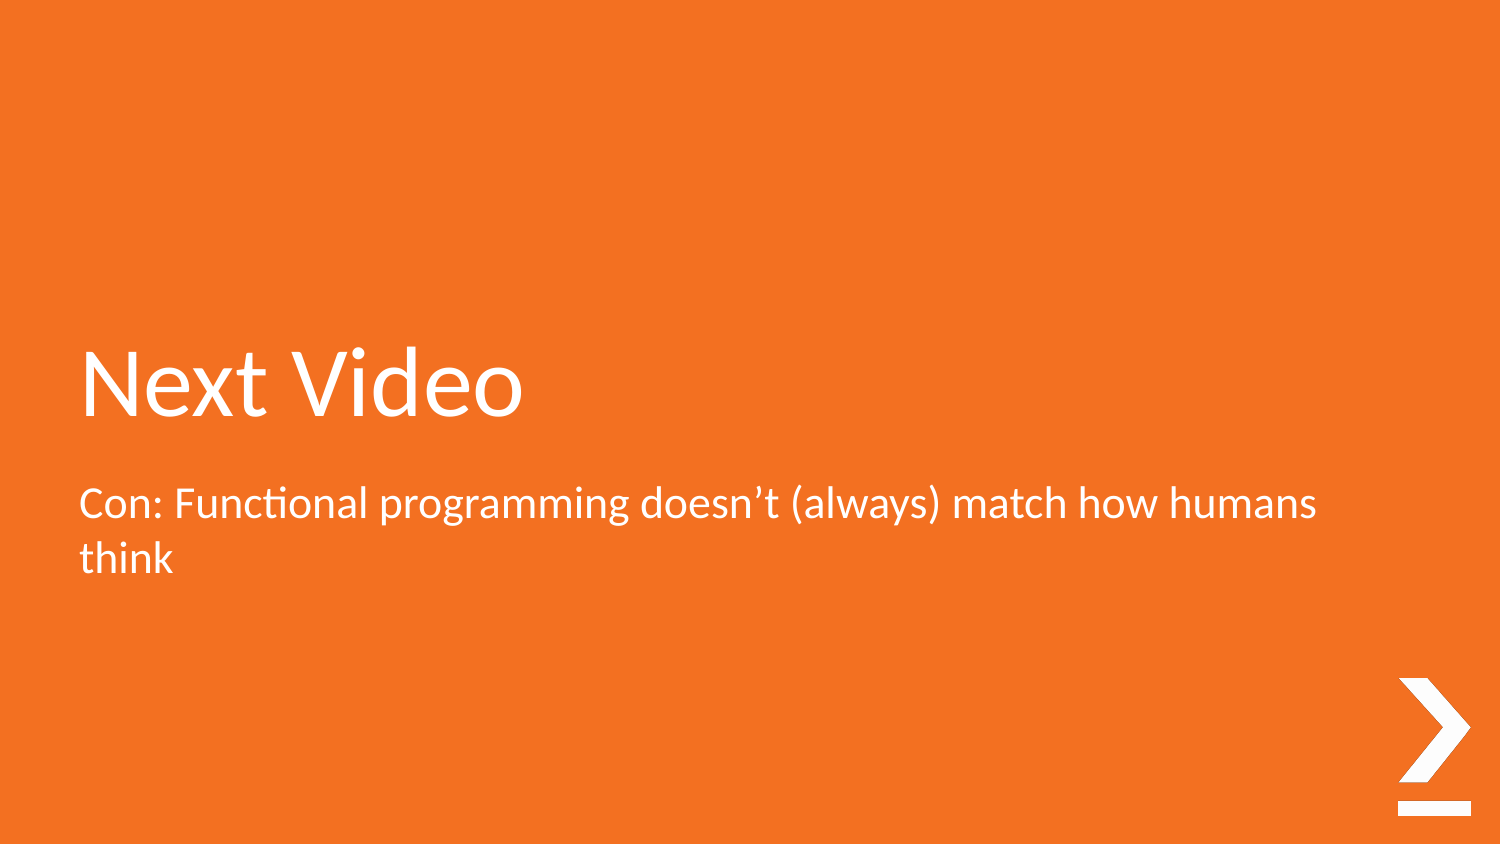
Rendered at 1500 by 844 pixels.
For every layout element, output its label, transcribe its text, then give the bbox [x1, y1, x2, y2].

title Next Video [64, 298, 1413, 452]
subtitle Con: Functional programming doesn’t (always) match how humans think [64, 457, 1413, 529]
picture [1398, 678, 1471, 816]
